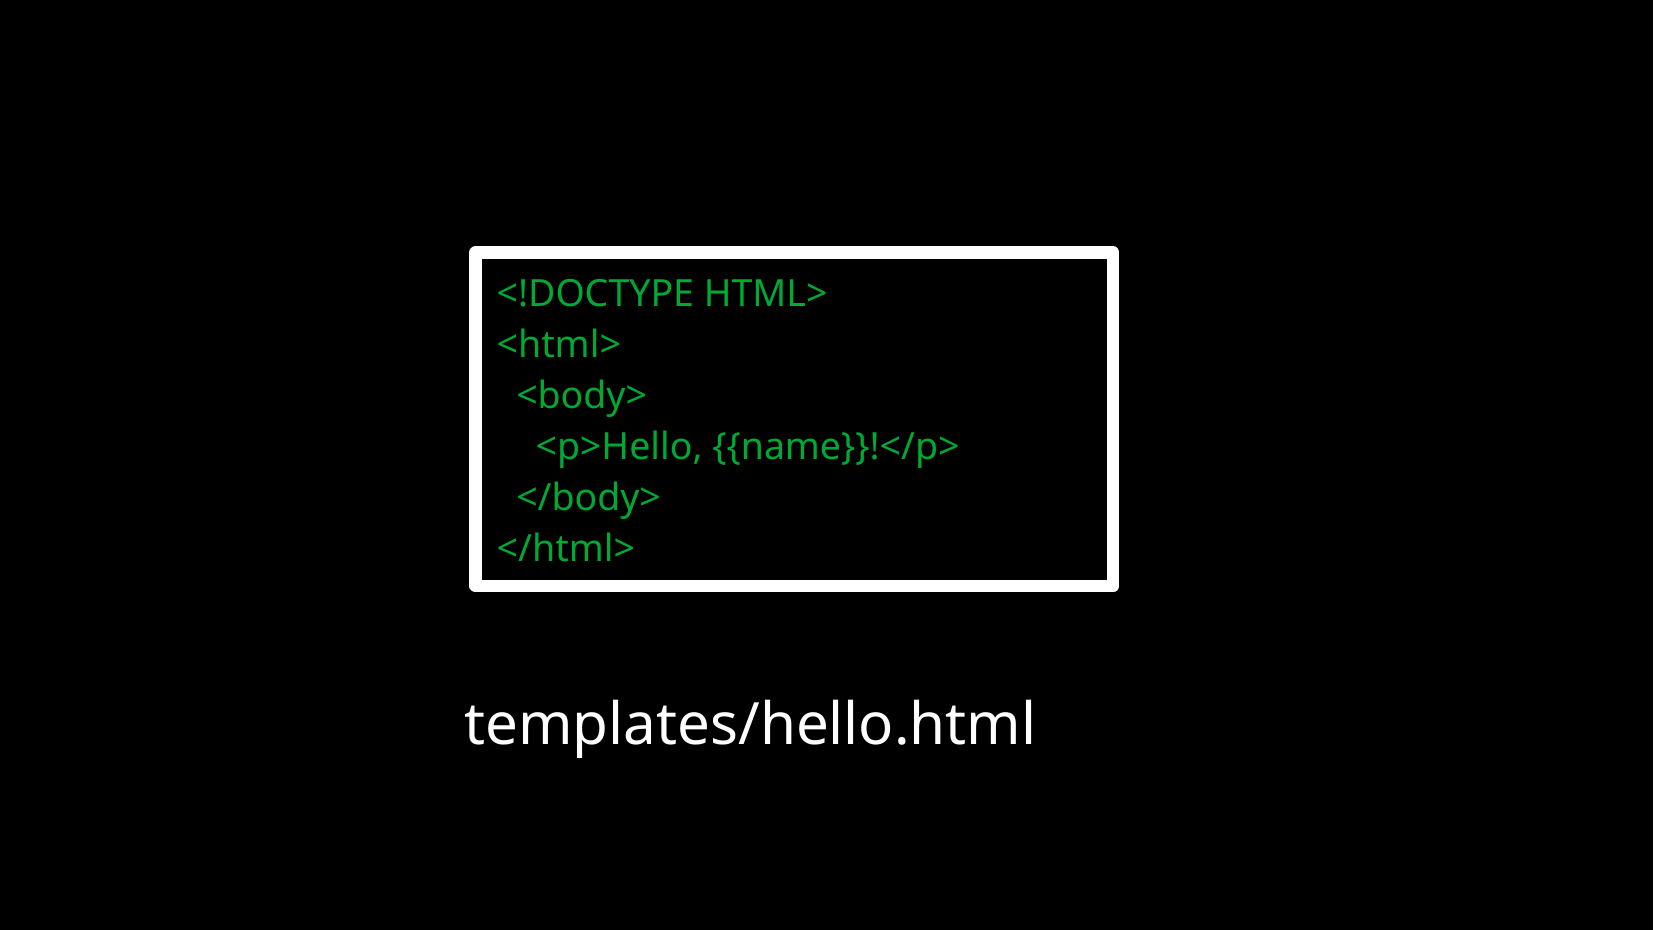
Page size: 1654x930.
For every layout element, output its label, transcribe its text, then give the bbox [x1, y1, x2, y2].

text_box templates/hello.html [450, 675, 1201, 788]
text_box <!DOCTYPE HTML> <html> <body> <p>Hello, {{name}}!</p> </body> </html> [475, 252, 1114, 553]
